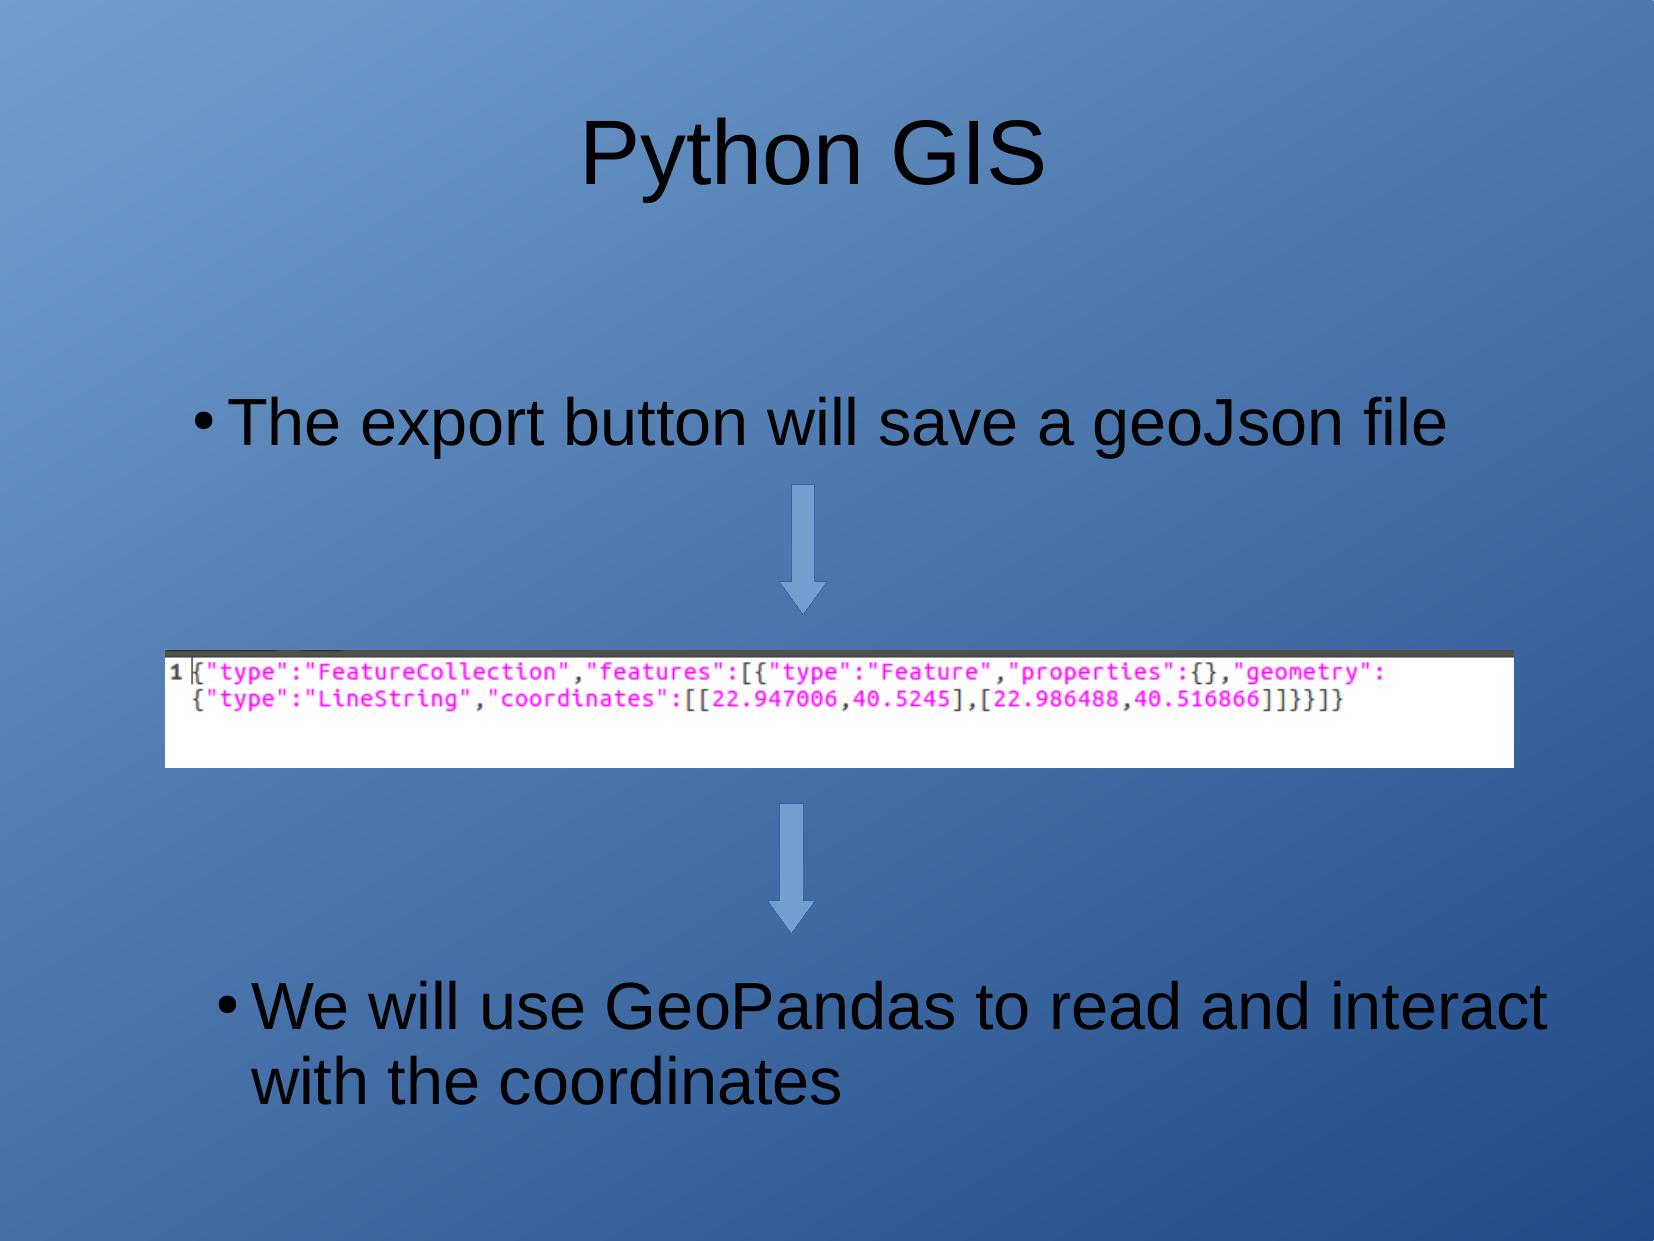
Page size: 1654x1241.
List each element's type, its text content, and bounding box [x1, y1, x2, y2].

text_box [767, 803, 816, 934]
title Python GIS [82, 49, 1571, 257]
text_box We will use GeoPandas to read and interact with the coordinates [200, 961, 1588, 1126]
text_box The export button will save a geoJson file [177, 377, 1469, 468]
text_box [779, 484, 827, 615]
picture [165, 650, 1514, 768]
